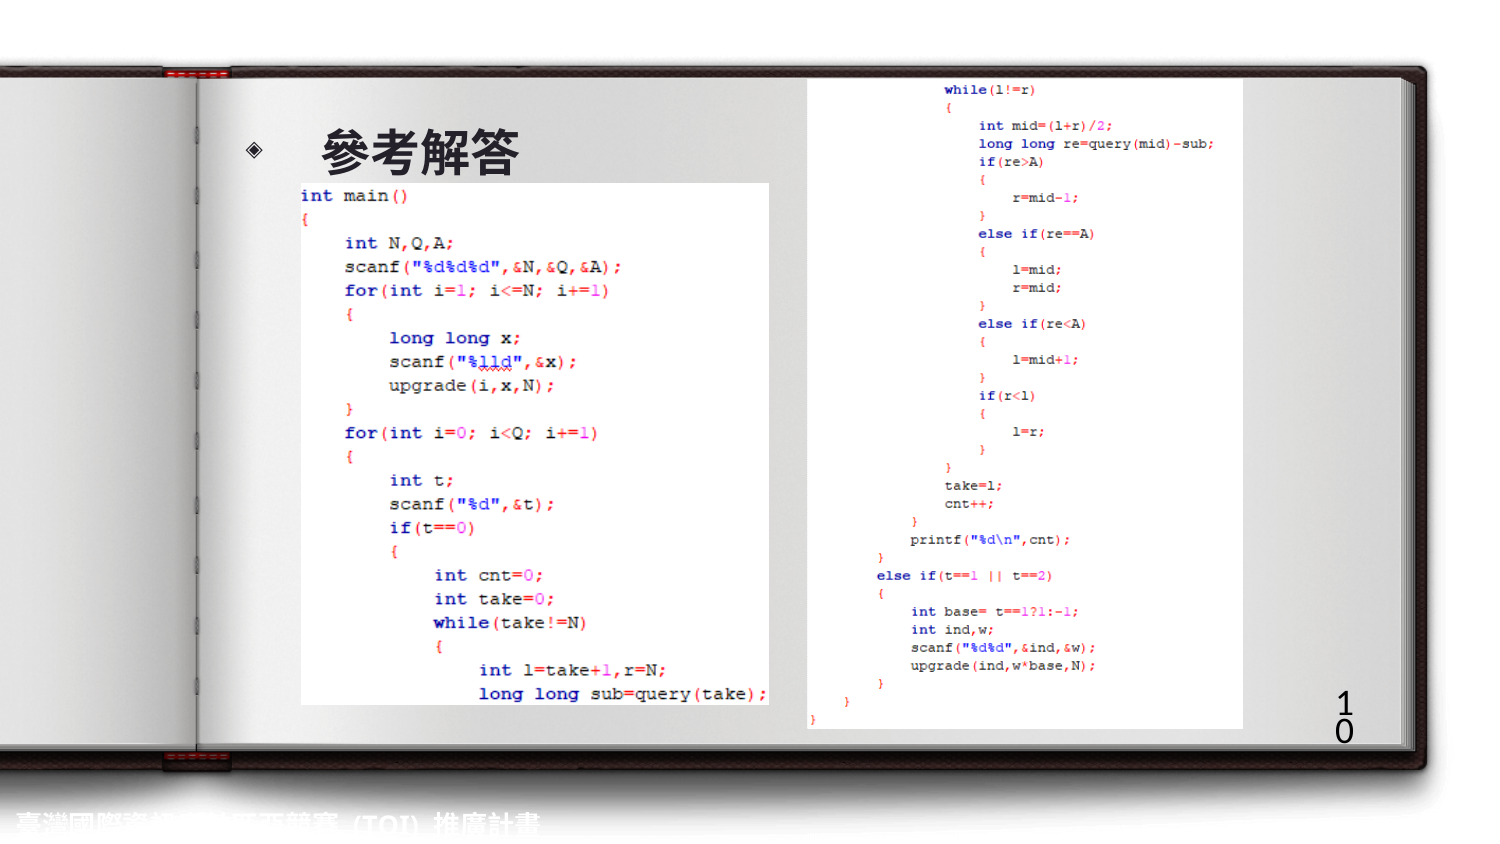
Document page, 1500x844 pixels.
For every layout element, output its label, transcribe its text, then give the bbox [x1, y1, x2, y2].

text_box <編號> [1320, 672, 1386, 737]
text_box 參考解答 [230, 98, 807, 188]
picture [0, 0, 1500, 844]
